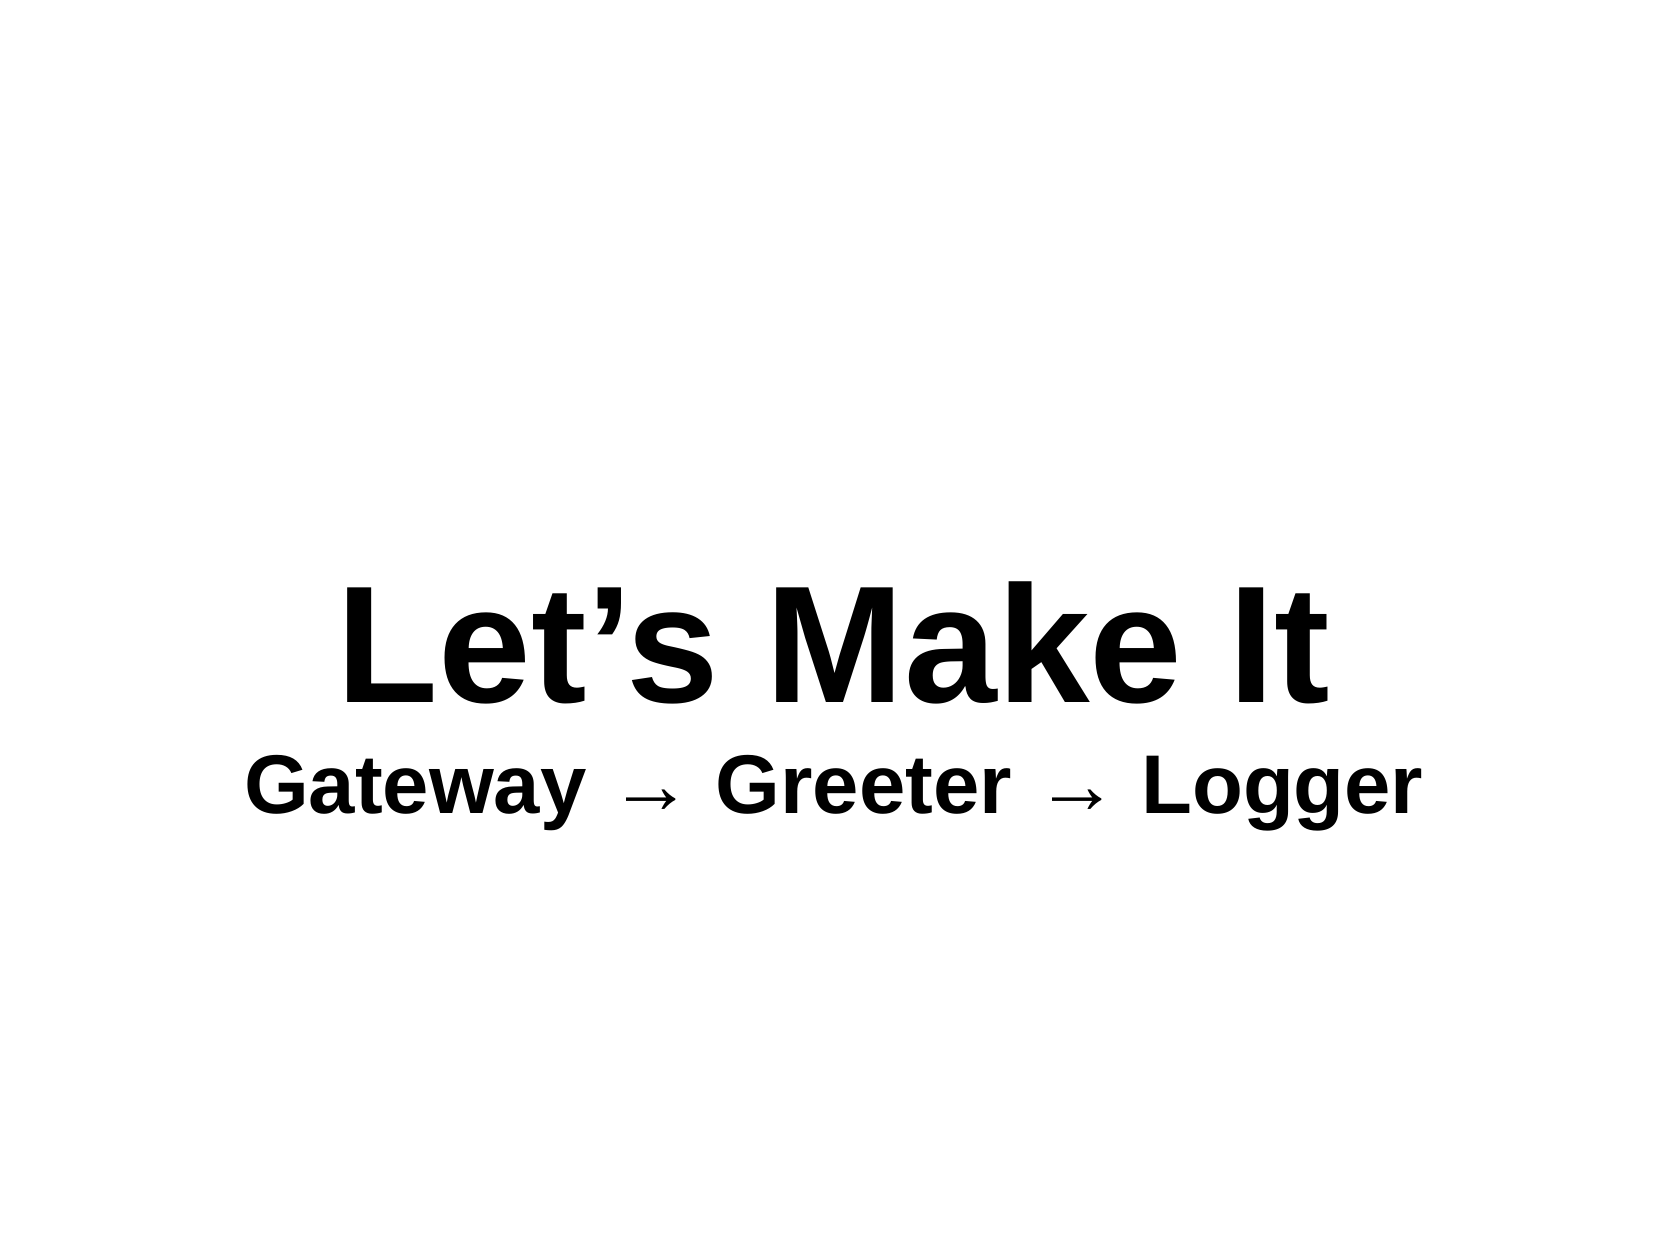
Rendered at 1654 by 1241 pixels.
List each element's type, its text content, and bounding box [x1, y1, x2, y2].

title Let’s Make It Gateway → Greeter → Logger [90, 535, 1579, 848]
